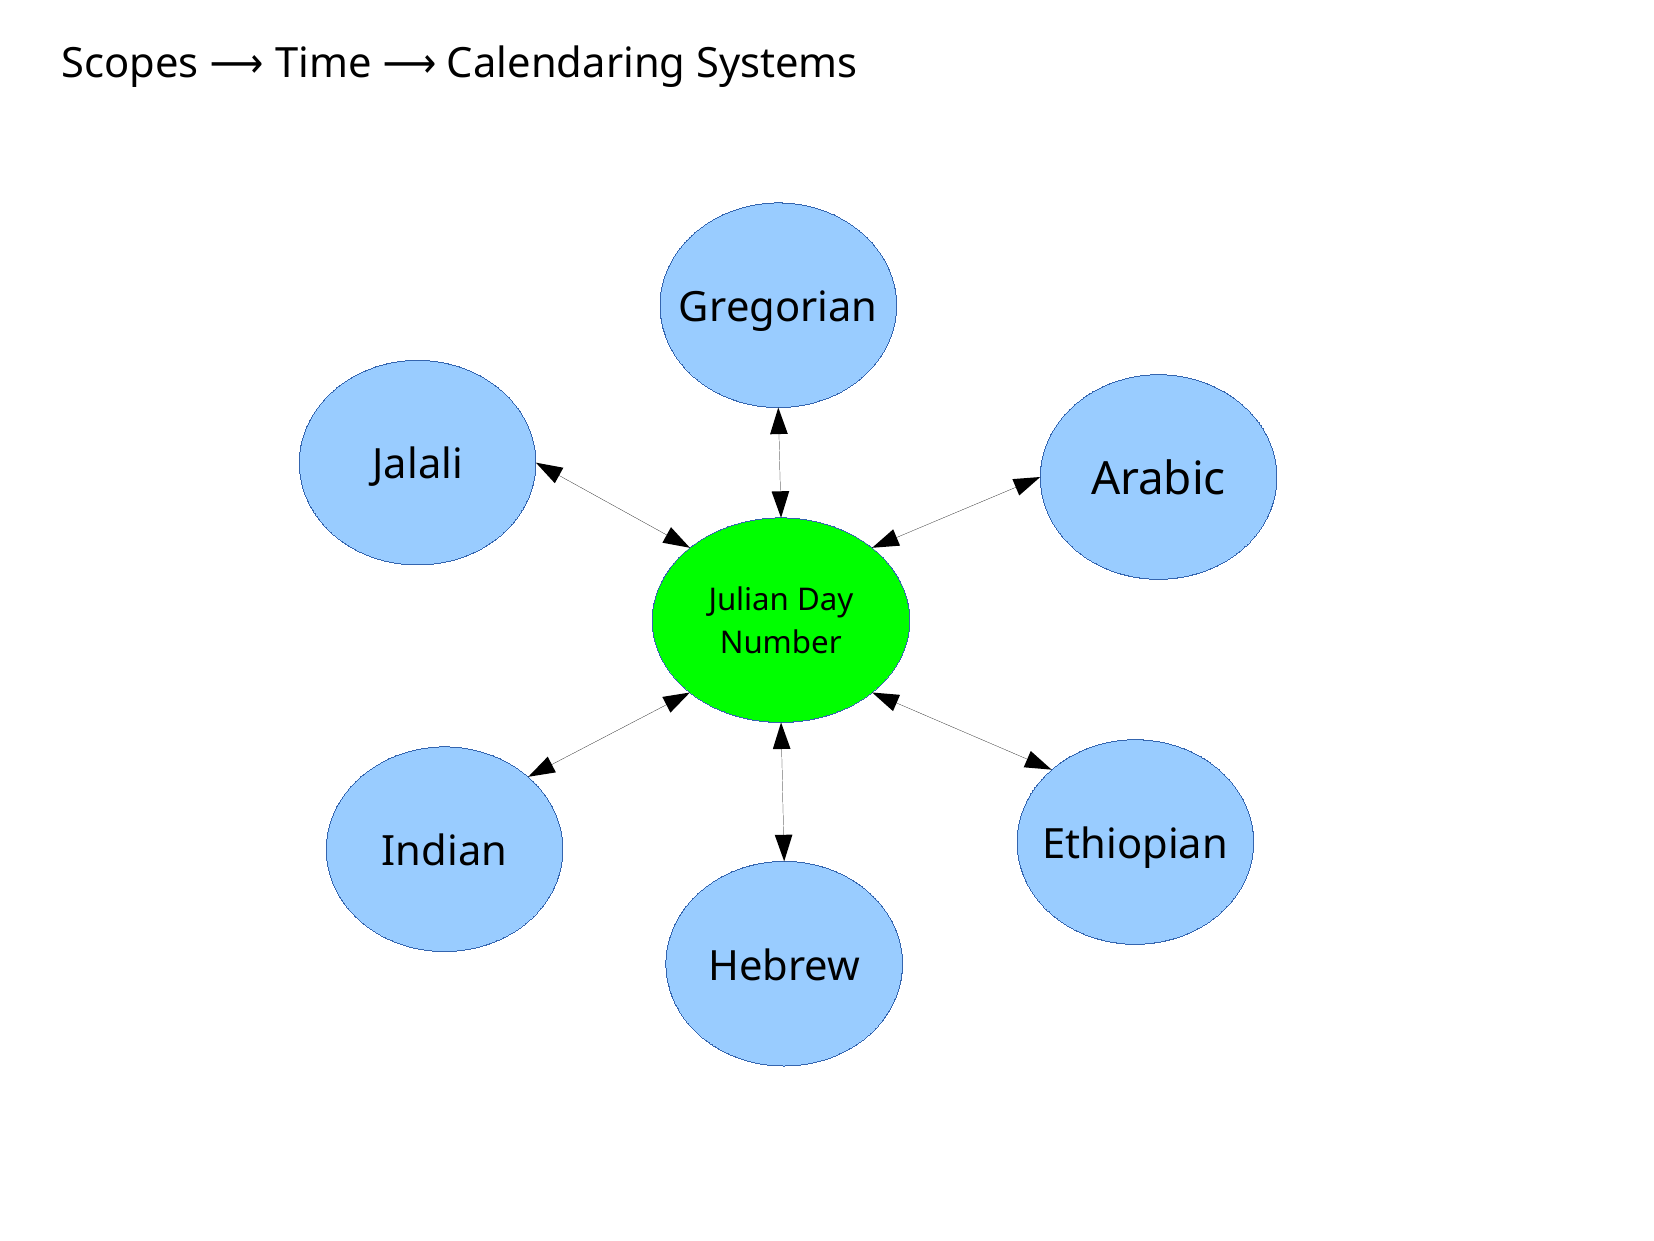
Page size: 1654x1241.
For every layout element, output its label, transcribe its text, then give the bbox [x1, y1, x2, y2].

text_box Hebrew [665, 861, 903, 1067]
text_box Scopes ⟶ Time ⟶ Calendaring Systems [46, 25, 813, 109]
text_box Gregorian [660, 202, 897, 408]
text_box Ethiopian [1017, 739, 1254, 945]
text_box Arabic [1040, 374, 1277, 580]
text_box Julian Day Number [652, 517, 910, 723]
text_box Jalali [299, 360, 536, 565]
text_box Indian [326, 746, 563, 952]
